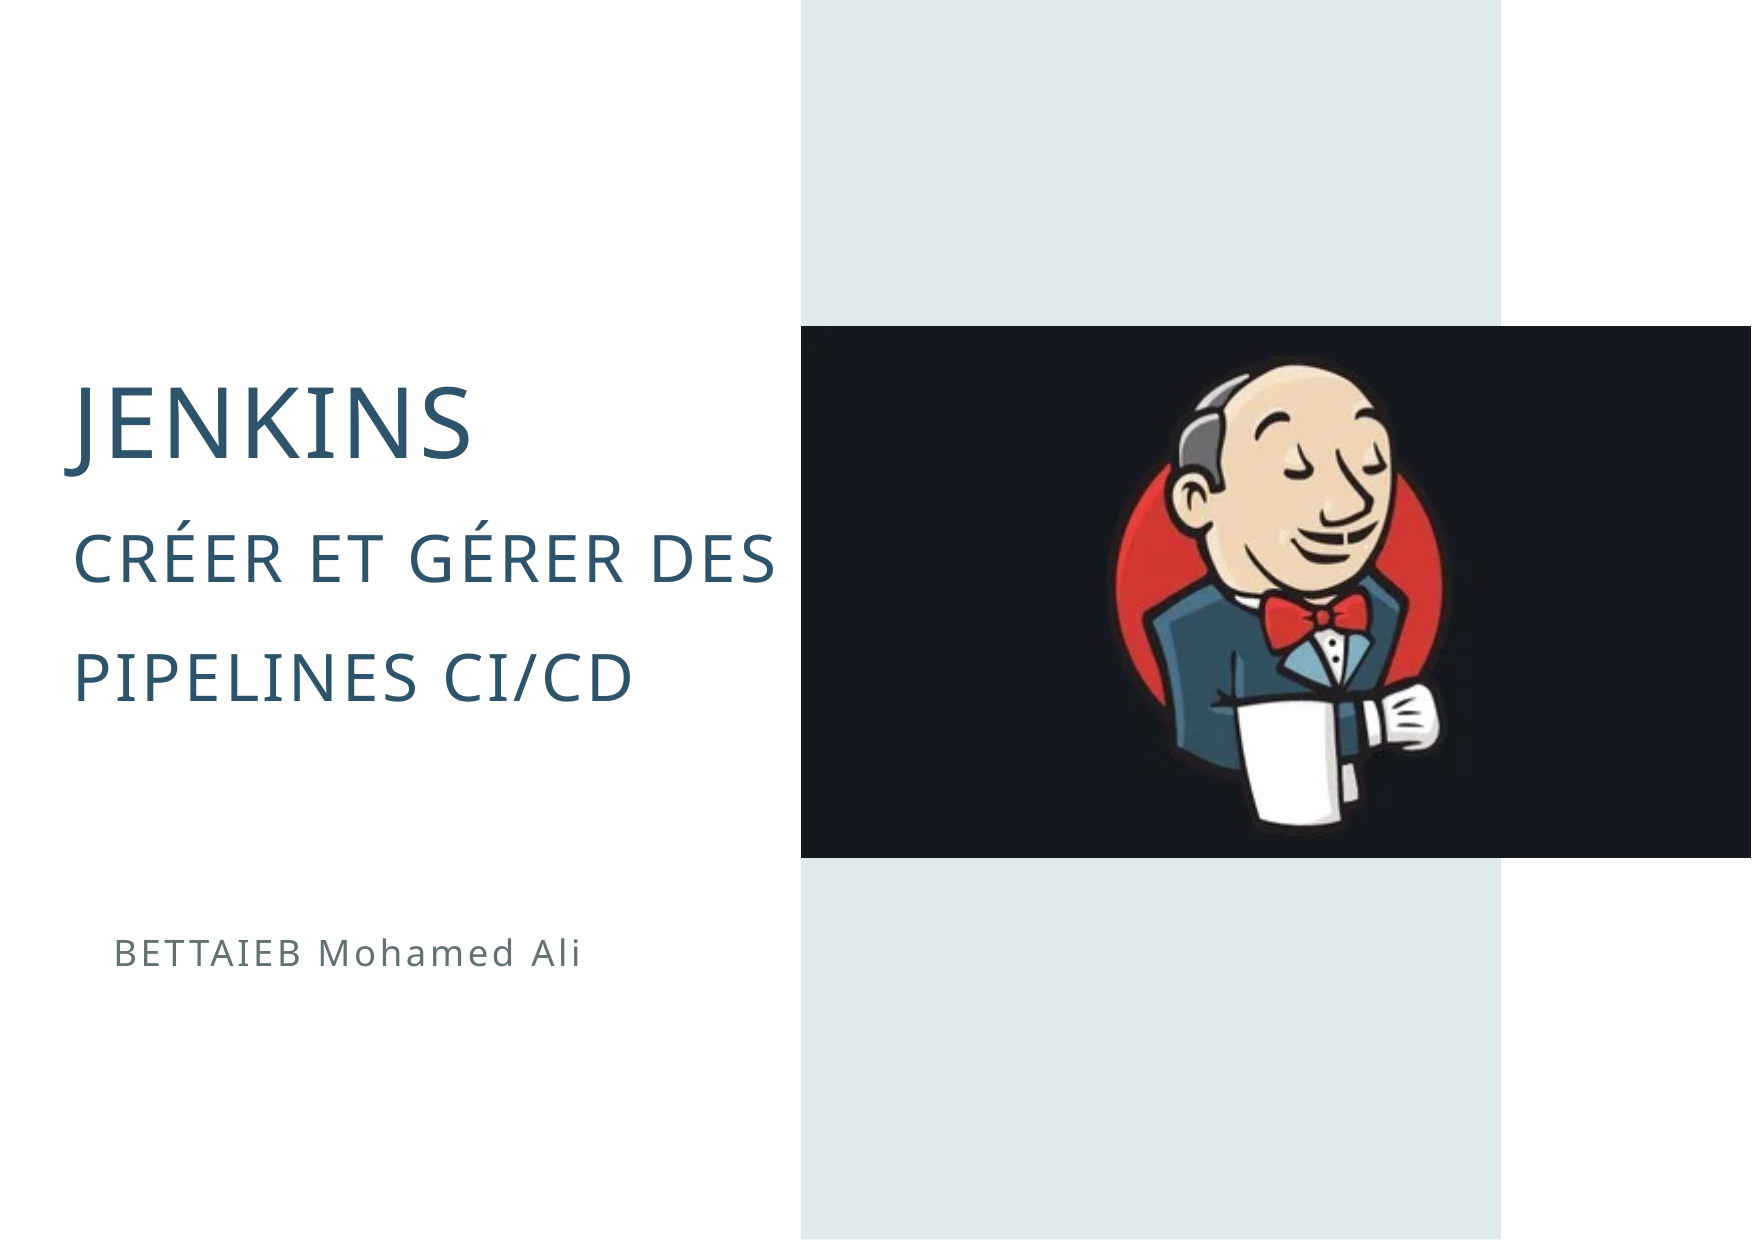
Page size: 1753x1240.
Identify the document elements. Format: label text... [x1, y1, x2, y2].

text_box [801, 0, 1501, 326]
text_box [801, 858, 1501, 1240]
title Jenkins créer et gérer des pipelines CI/CD [57, 310, 801, 722]
picture [801, 326, 1751, 858]
list BETTAIEB Mohamed Ali [98, 927, 801, 1017]
